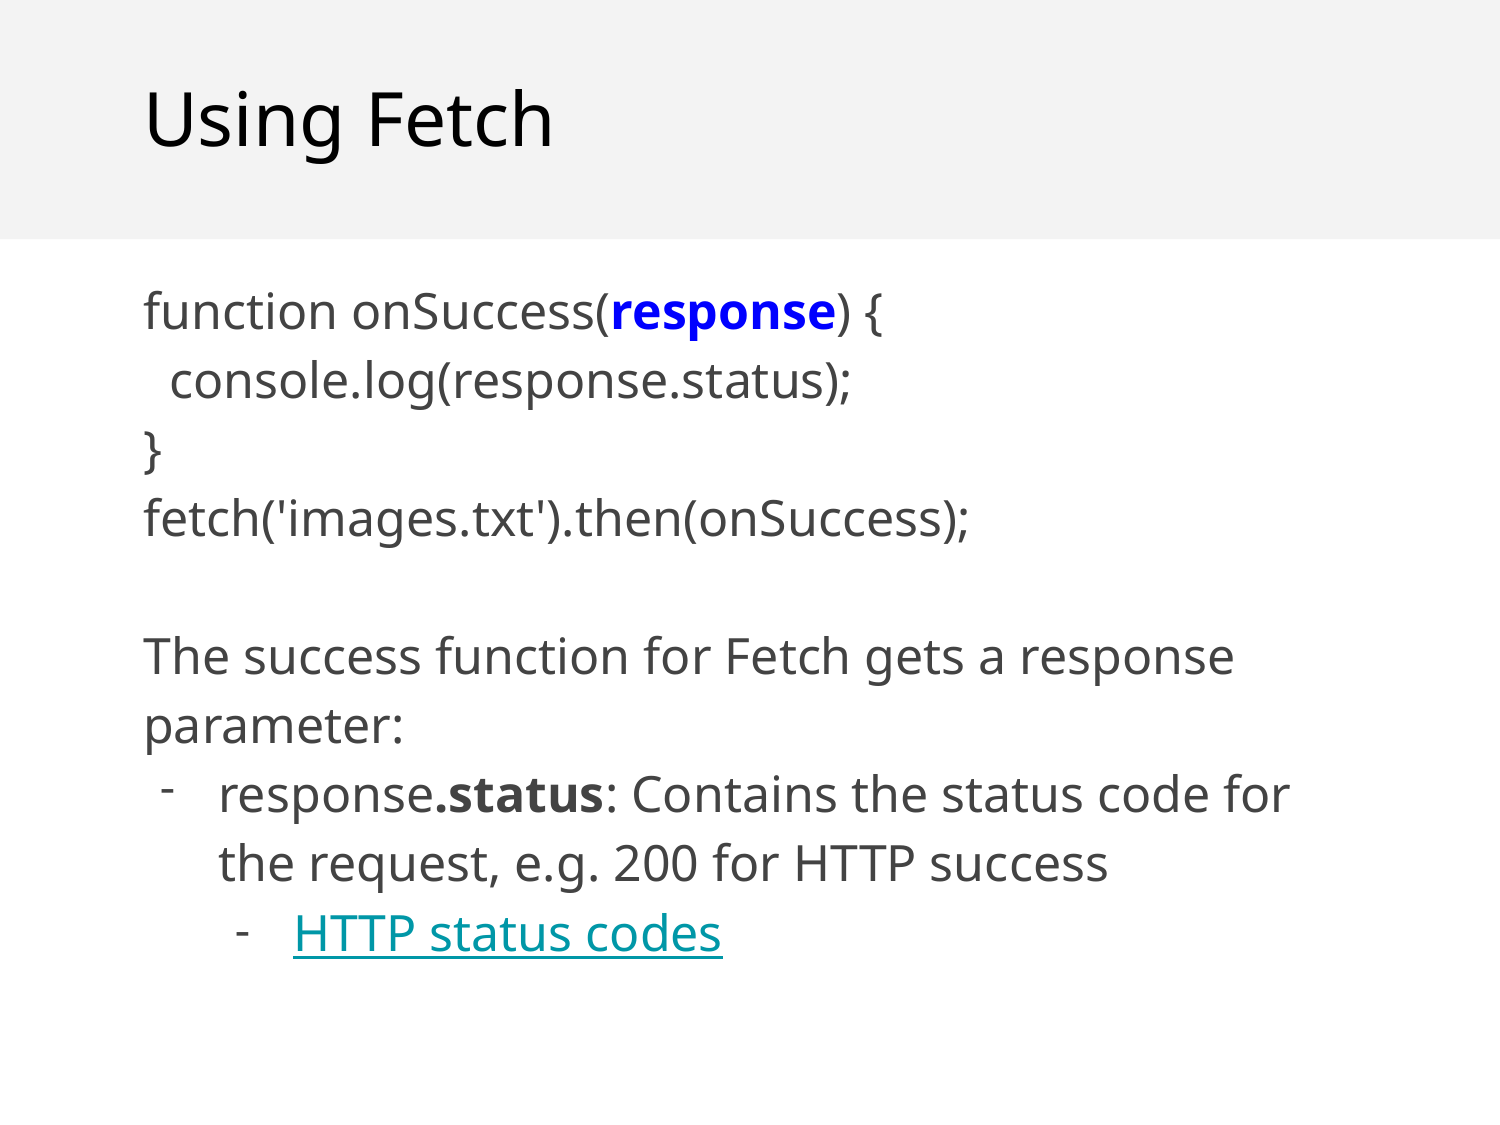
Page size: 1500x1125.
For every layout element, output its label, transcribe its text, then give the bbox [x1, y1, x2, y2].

list function onSuccess(response) { console.log(response.status); } fetch('images.txt').then(onSuccess); The success function for Fetch gets a response parameter: response.status: Contains the status code for the request, e.g. 200 for HTTP success HTTP status codes [128, 255, 1372, 1004]
title Using Fetch [128, 56, 1372, 183]
